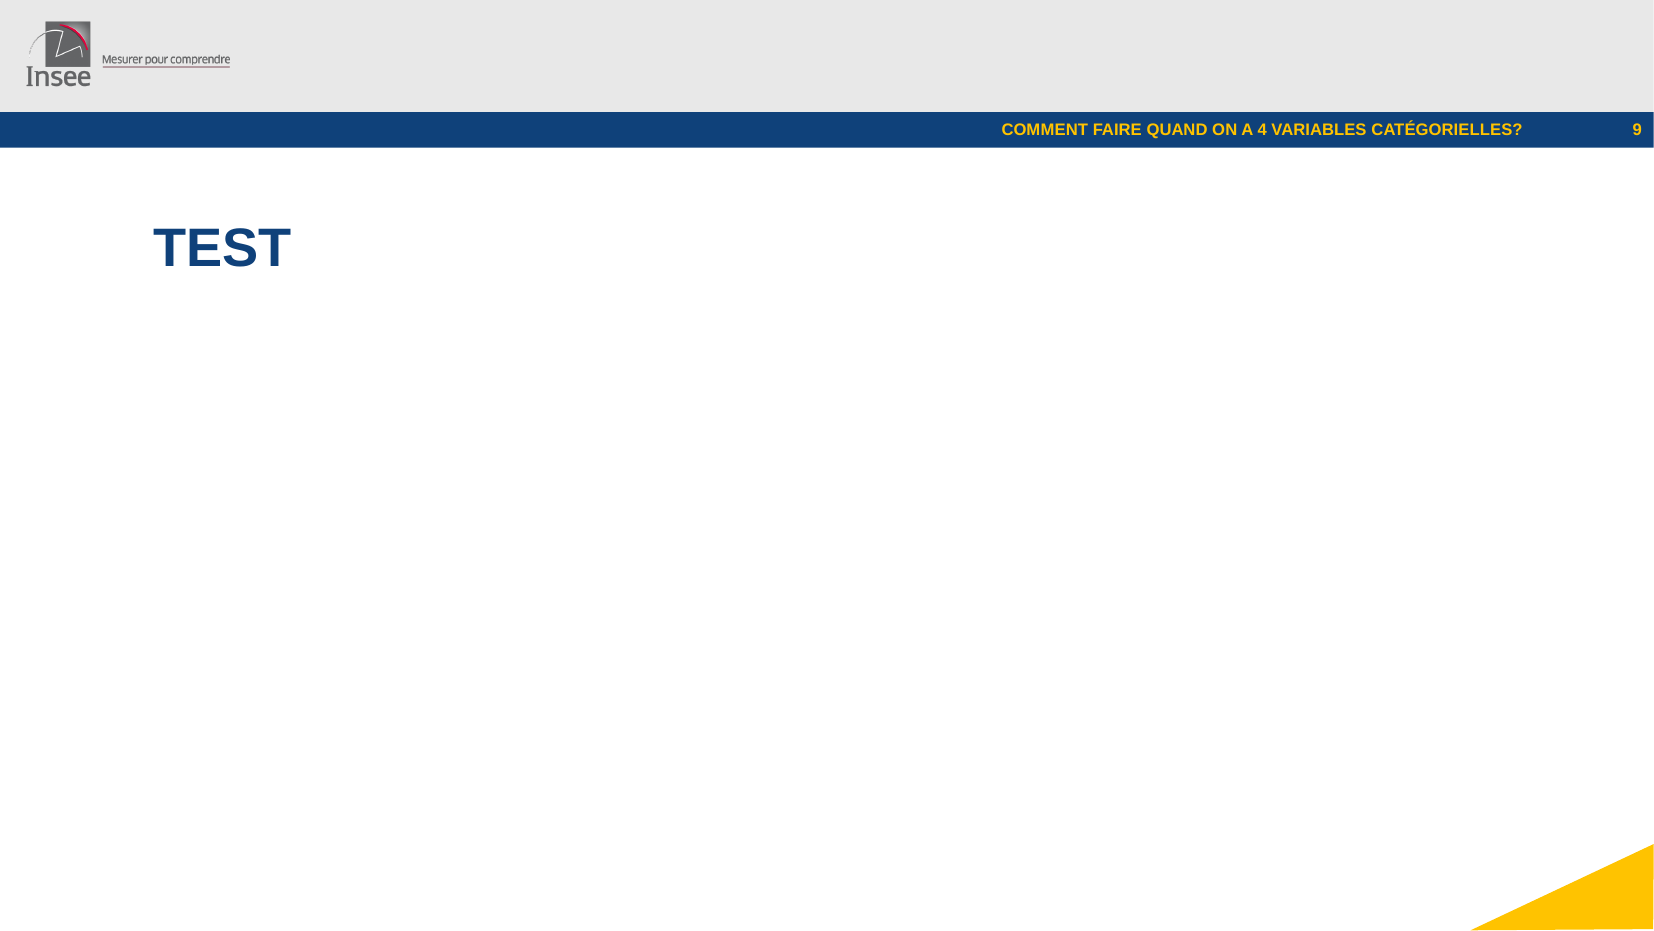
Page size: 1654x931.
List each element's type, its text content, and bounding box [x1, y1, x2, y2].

list TEST [82, 217, 1571, 861]
picture [23, 0, 230, 89]
